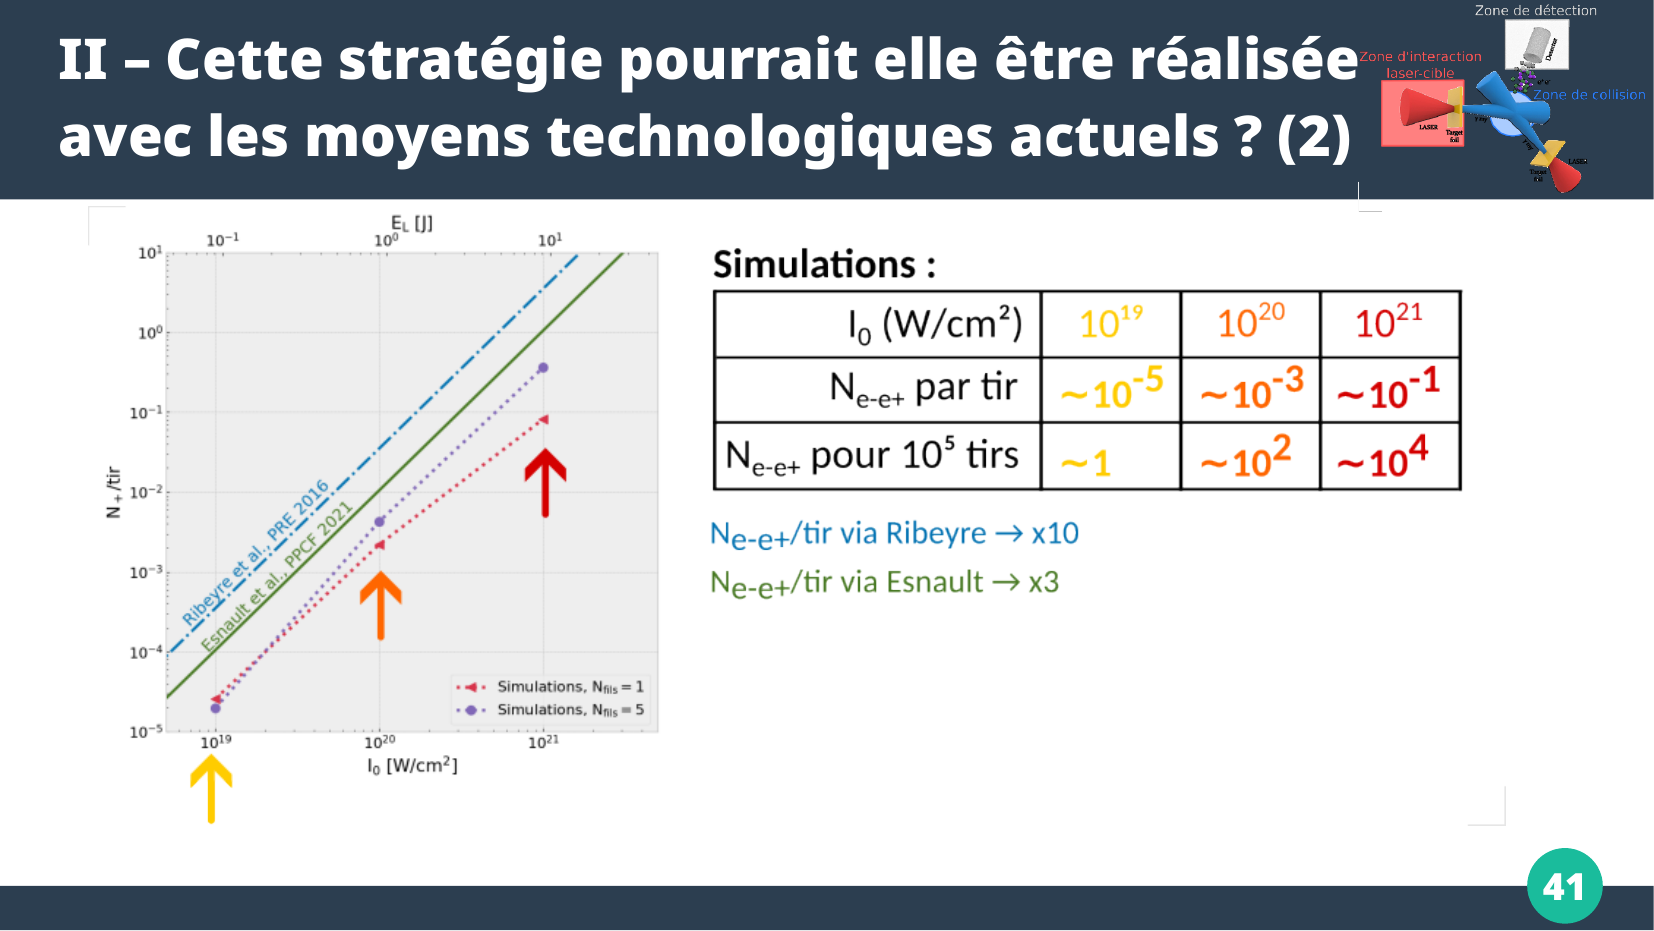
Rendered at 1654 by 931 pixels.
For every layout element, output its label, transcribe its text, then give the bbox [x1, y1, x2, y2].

title II – Cette stratégie pourrait elle être réalisée avec les moyens technologiques actuels ? (2) [59, 37, 1358, 155]
picture [88, 0, 1654, 826]
